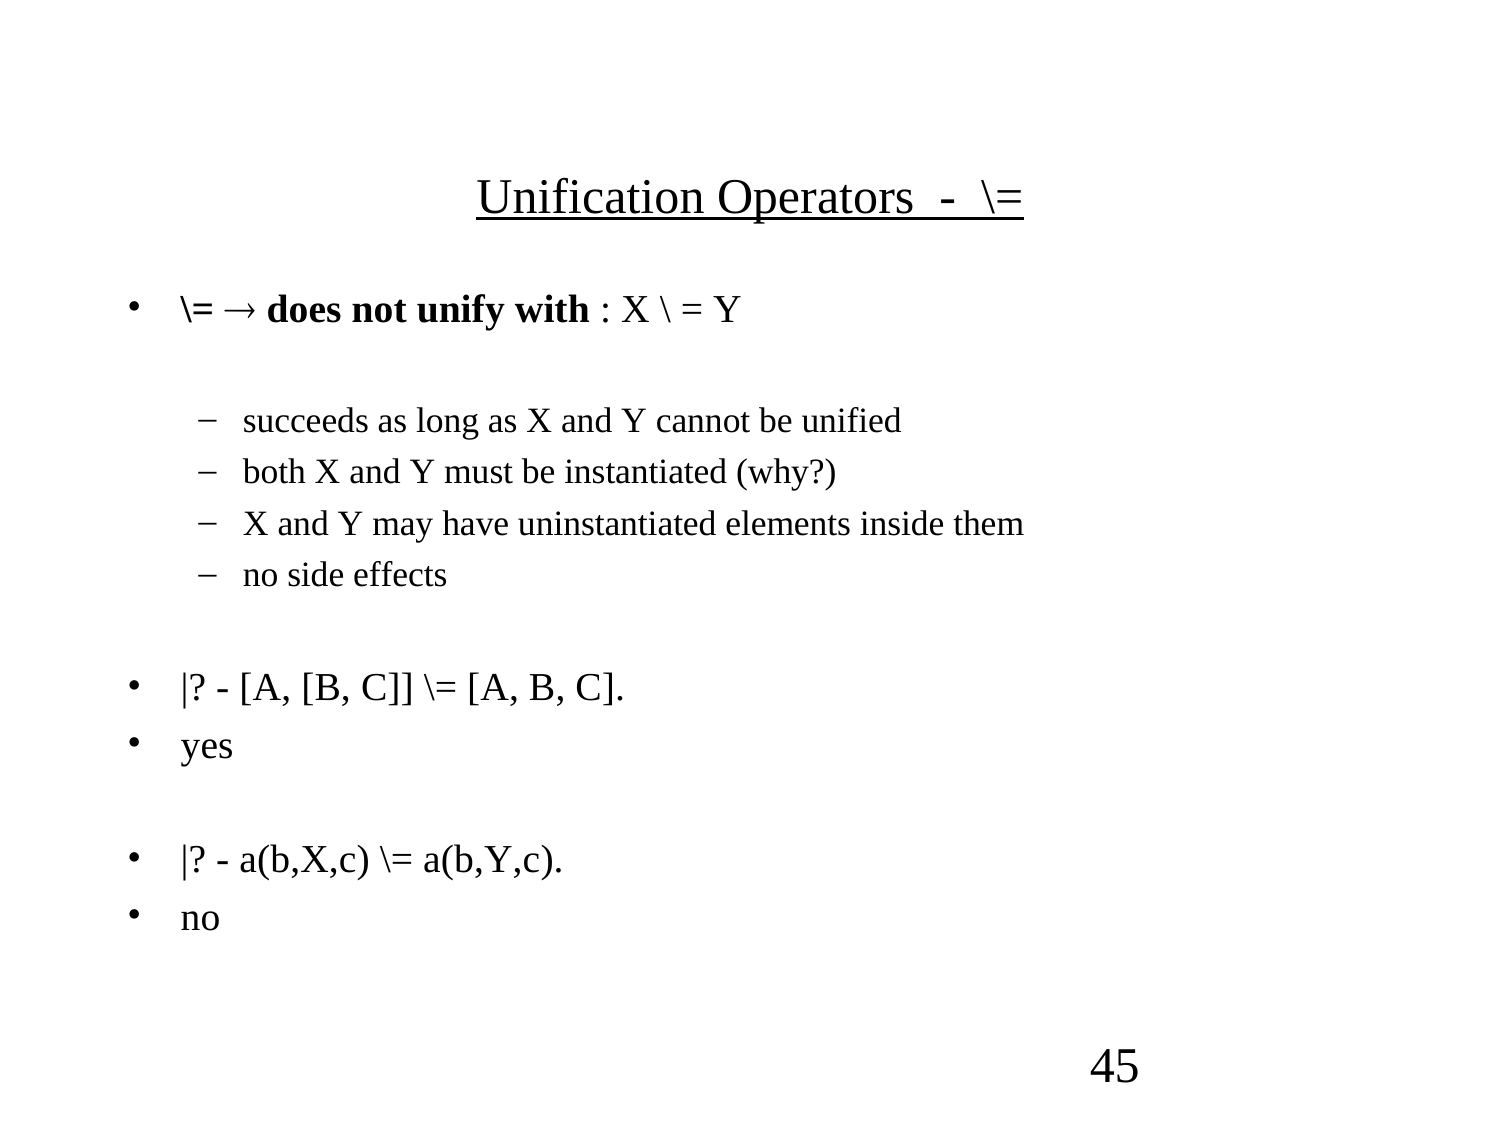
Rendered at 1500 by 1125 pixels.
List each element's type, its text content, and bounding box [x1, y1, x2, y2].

title Unification Operators - \= [112, 99, 1388, 275]
list \=  does not unify with : X \ = Y succeeds as long as X and Y cannot be unified both X and Y must be instantiated (why?) X and Y may have uninstantiated elements inside them no side effects |? - [A, [B, C]] \= [A, B, C]. yes |? - a(b,X,c) \= a(b,Y,c). no [112, 275, 1388, 951]
